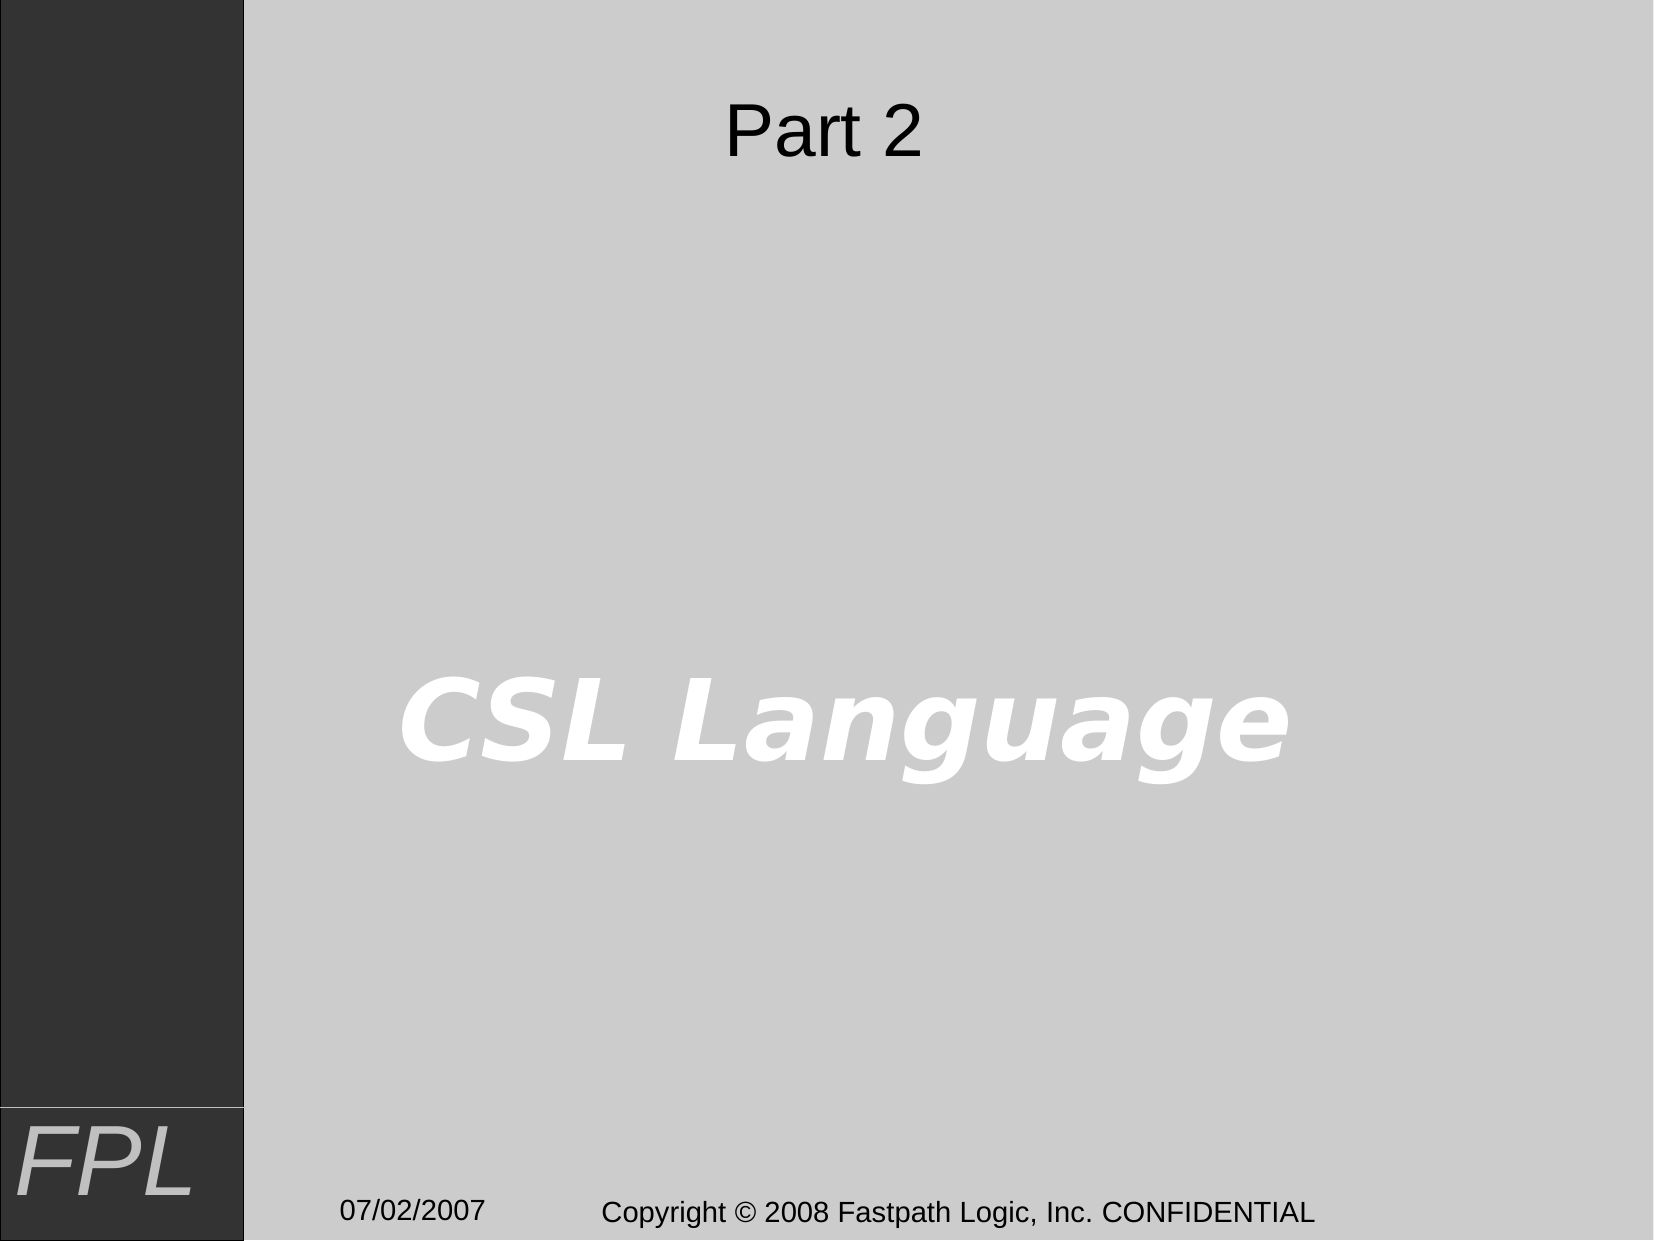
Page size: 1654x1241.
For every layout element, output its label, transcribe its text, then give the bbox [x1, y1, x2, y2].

list CSL Language [126, 219, 1566, 1133]
title Part 2 [118, 41, 1531, 220]
